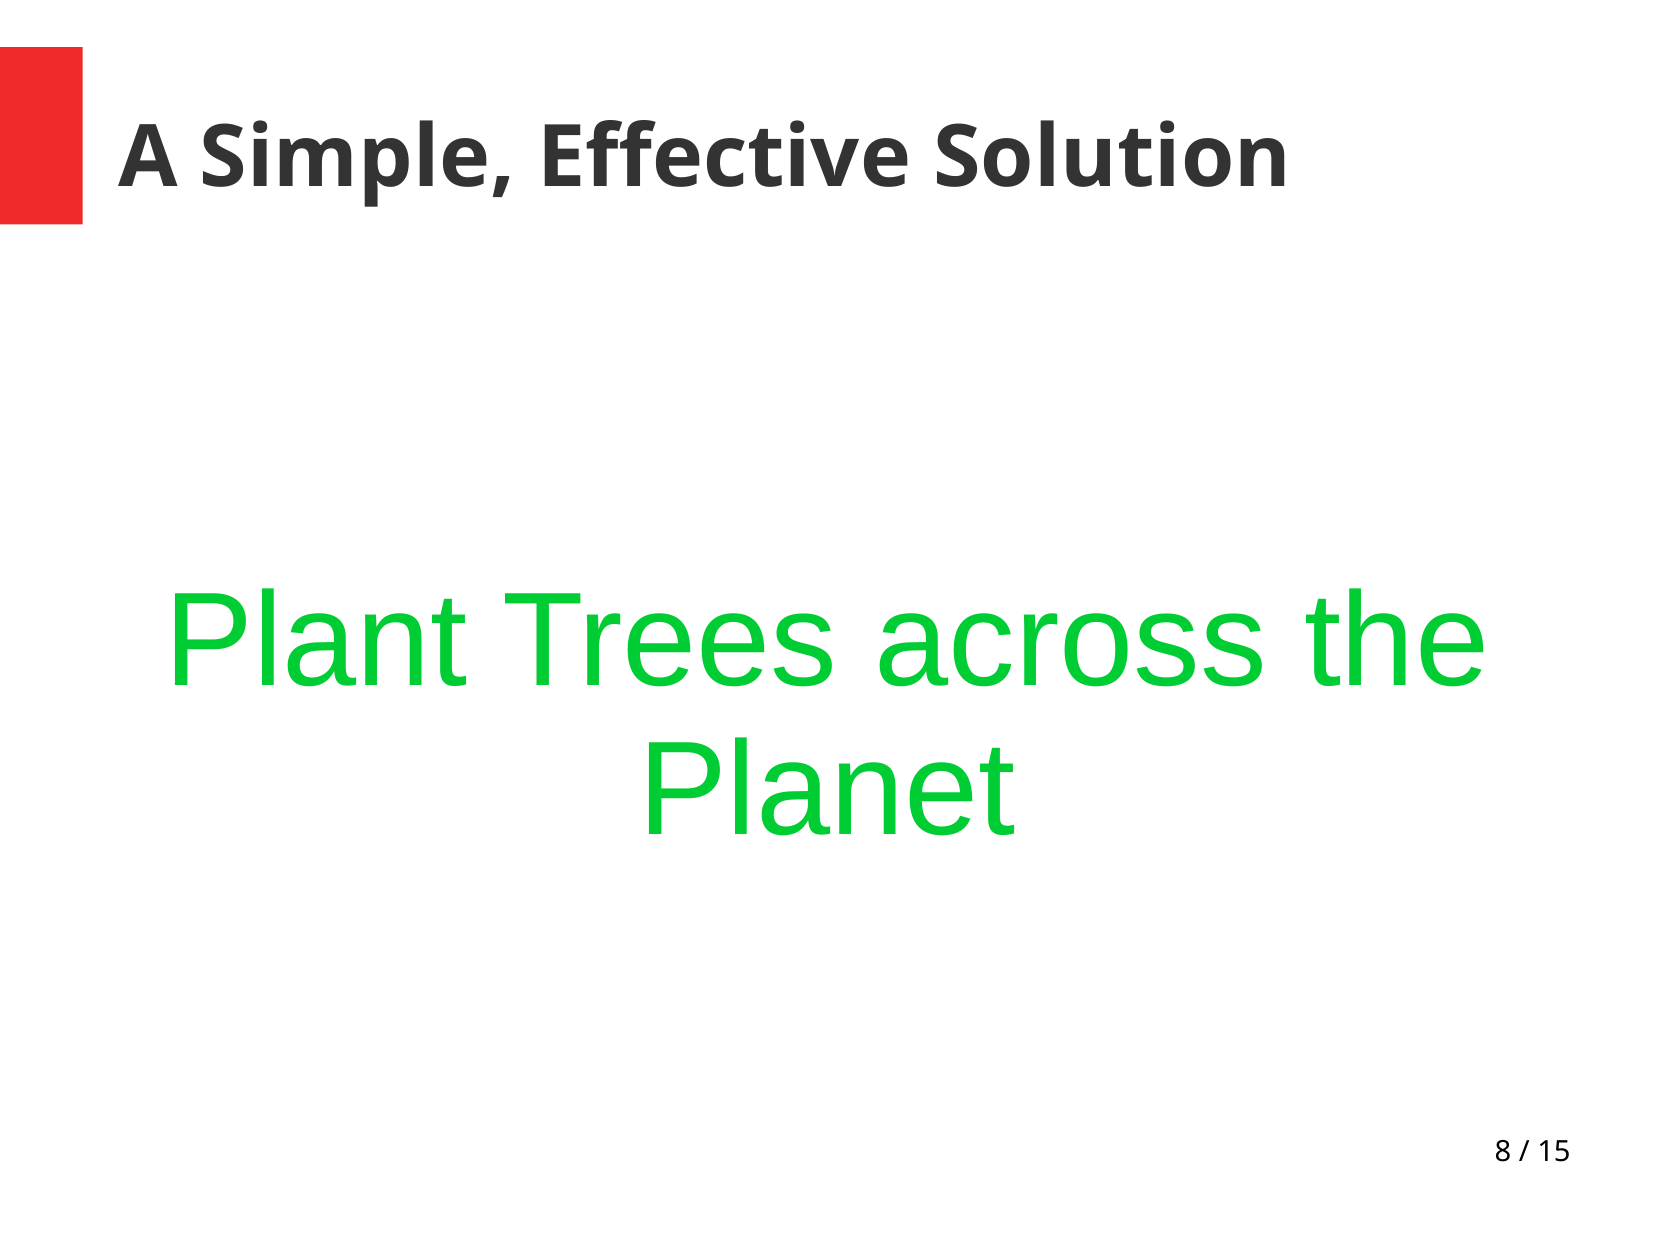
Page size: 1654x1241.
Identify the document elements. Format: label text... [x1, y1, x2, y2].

subtitle Plant Trees across the Planet [118, 354, 1536, 1074]
title A Simple, Effective Solution [118, 49, 1571, 257]
